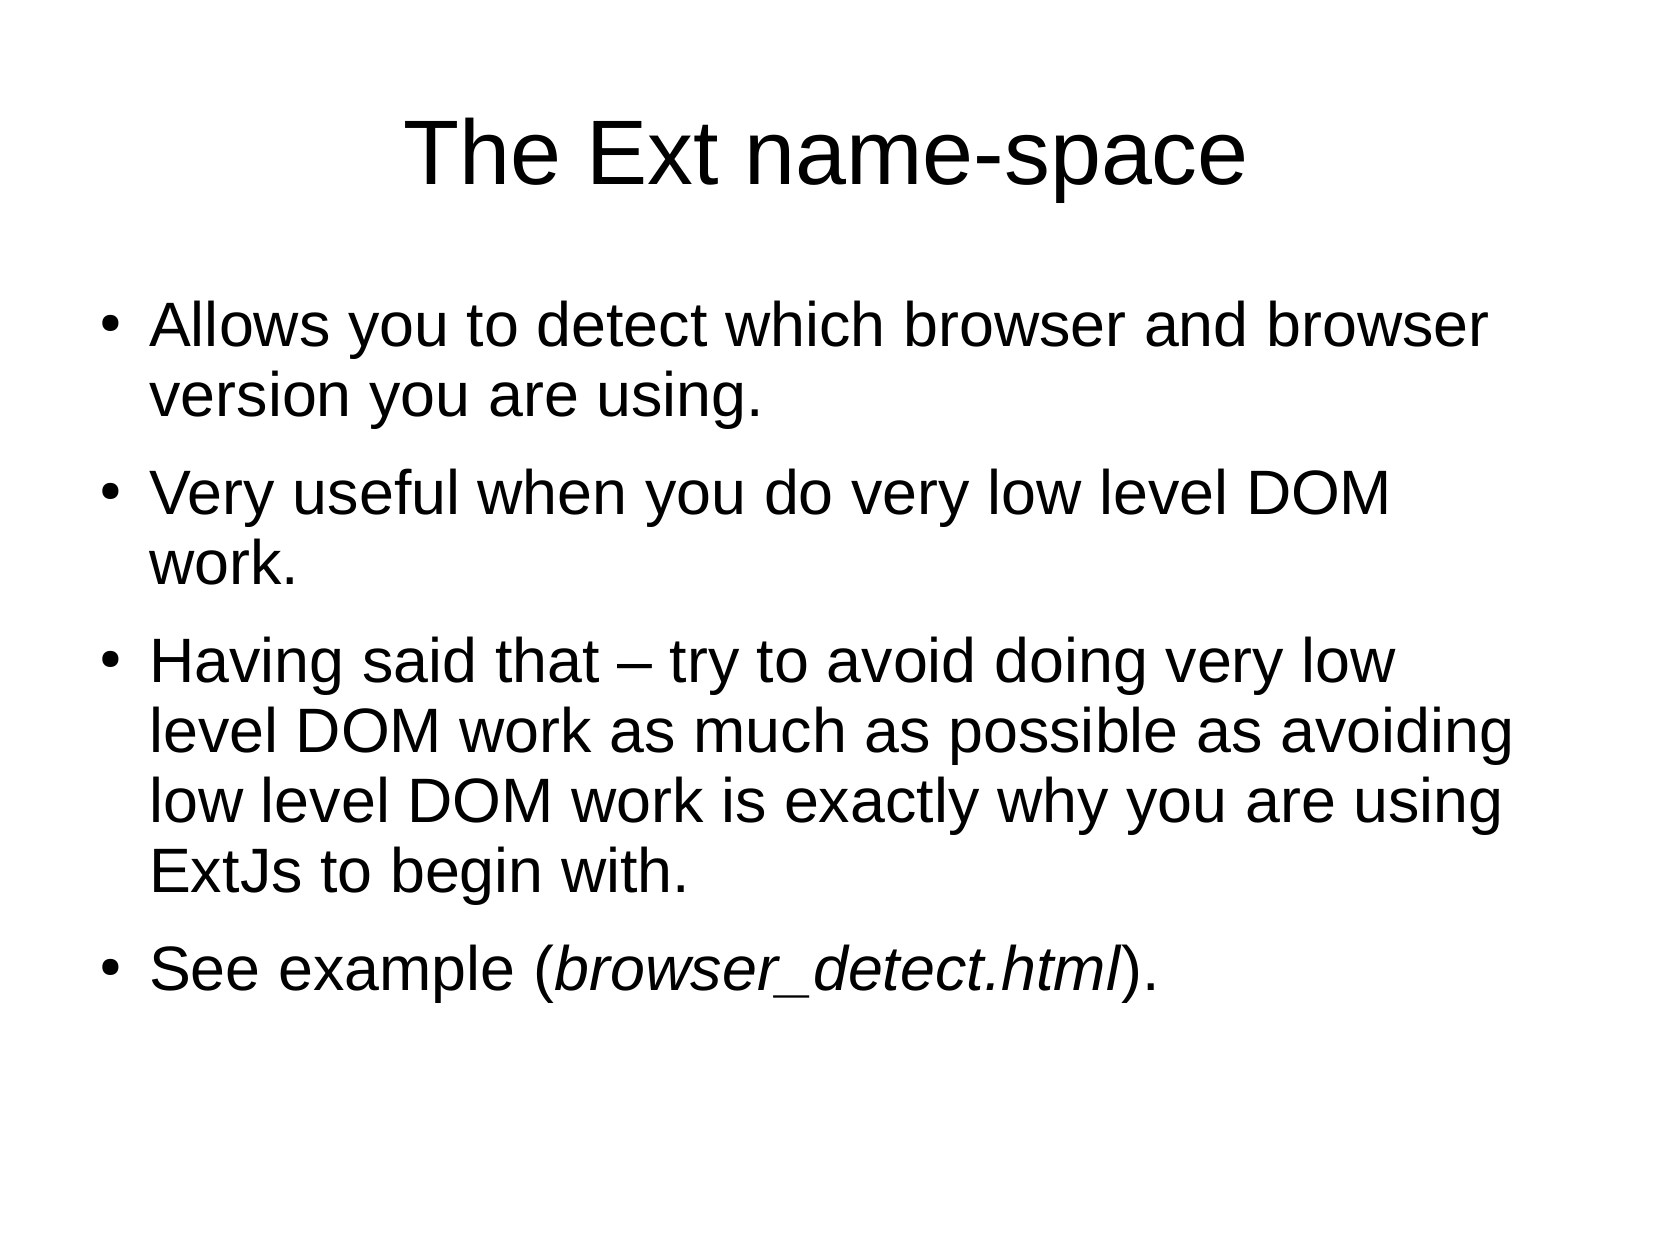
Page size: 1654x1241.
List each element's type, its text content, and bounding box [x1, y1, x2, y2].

title The Ext name-space [82, 49, 1571, 257]
list Allows you to detect which browser and browser version you are using. Very useful when you do very low level DOM work. Having said that – try to avoid doing very low level DOM work as much as possible as avoiding low level DOM work is exactly why you are using ExtJs to begin with. See example (browser_detect.html). [82, 290, 1538, 1010]
